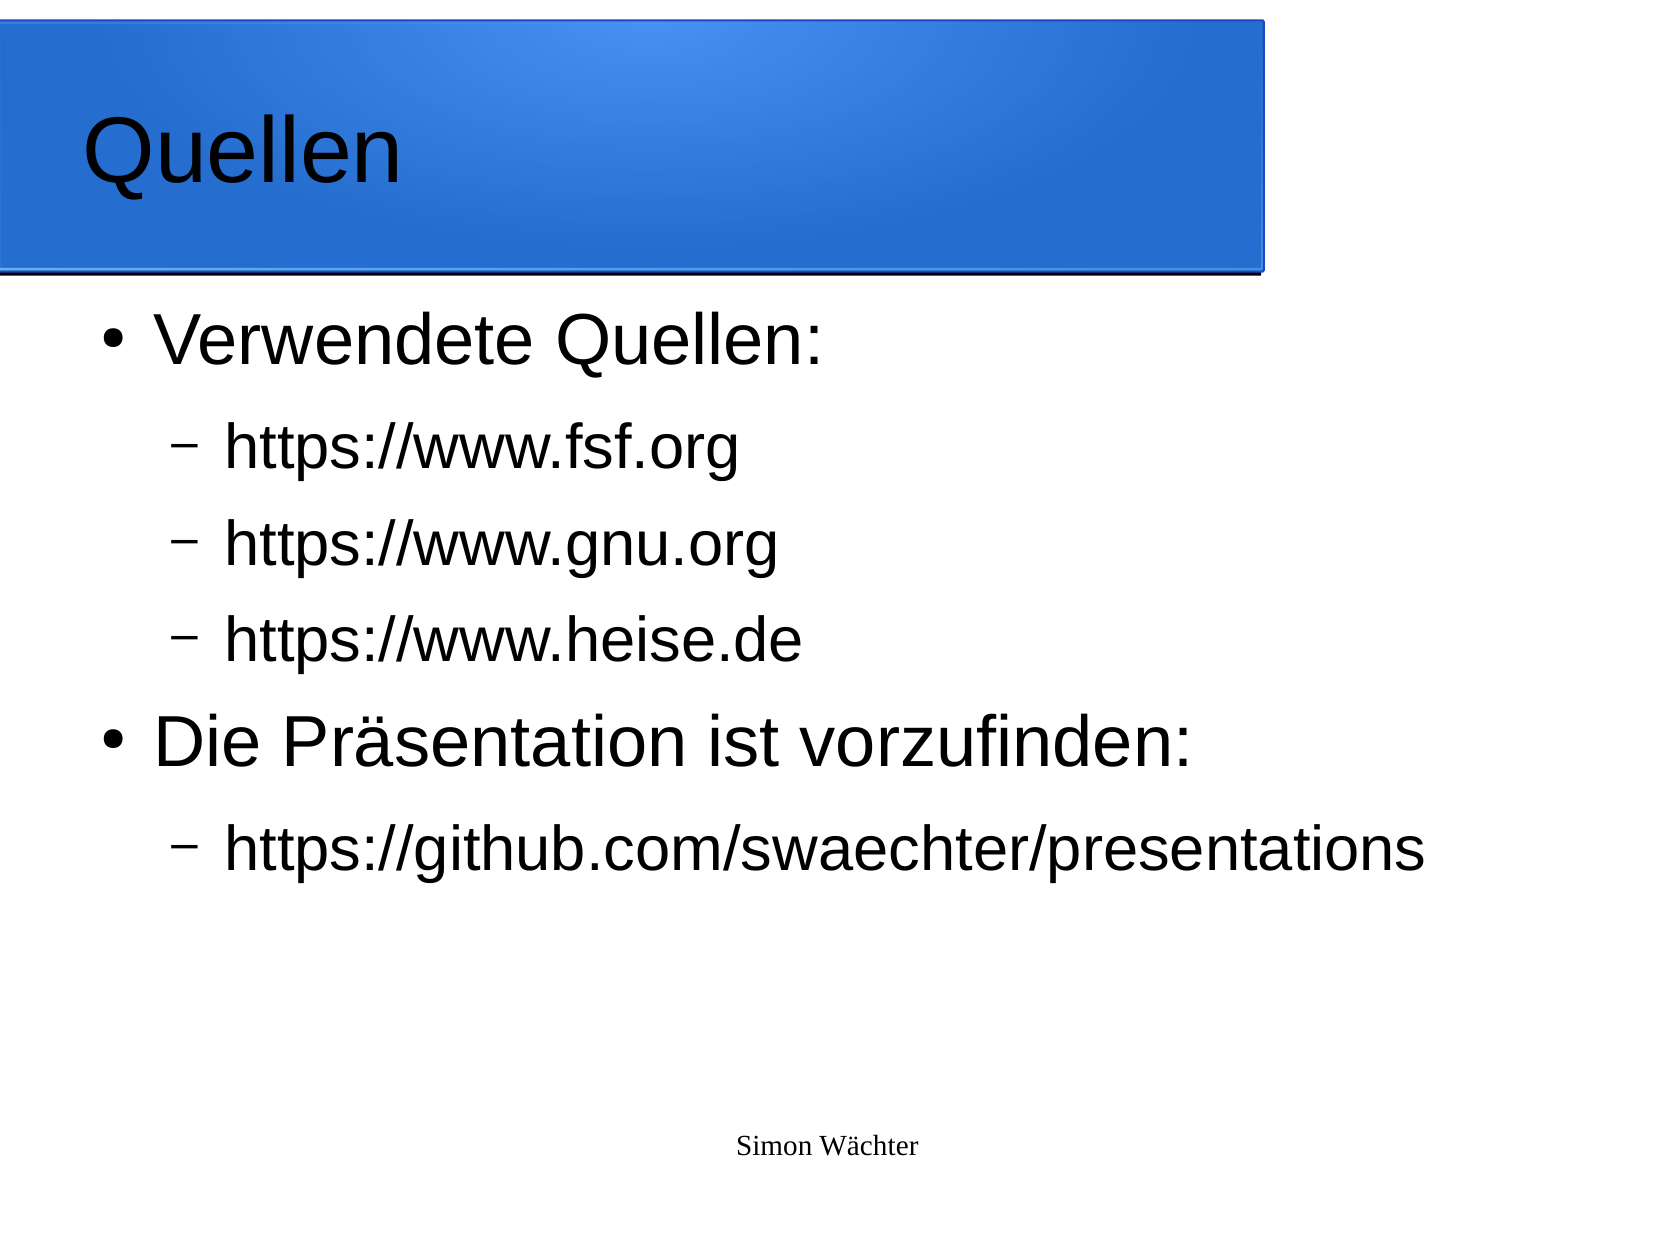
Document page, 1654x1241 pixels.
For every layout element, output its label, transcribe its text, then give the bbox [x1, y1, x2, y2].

list Verwendete Quellen: https://www.fsf.org https://www.gnu.org https://www.heise.de Die Präsentation ist vorzufinden: https://github.com/swaechter/presentations [82, 299, 1571, 1019]
title Quellen [82, 47, 1235, 252]
